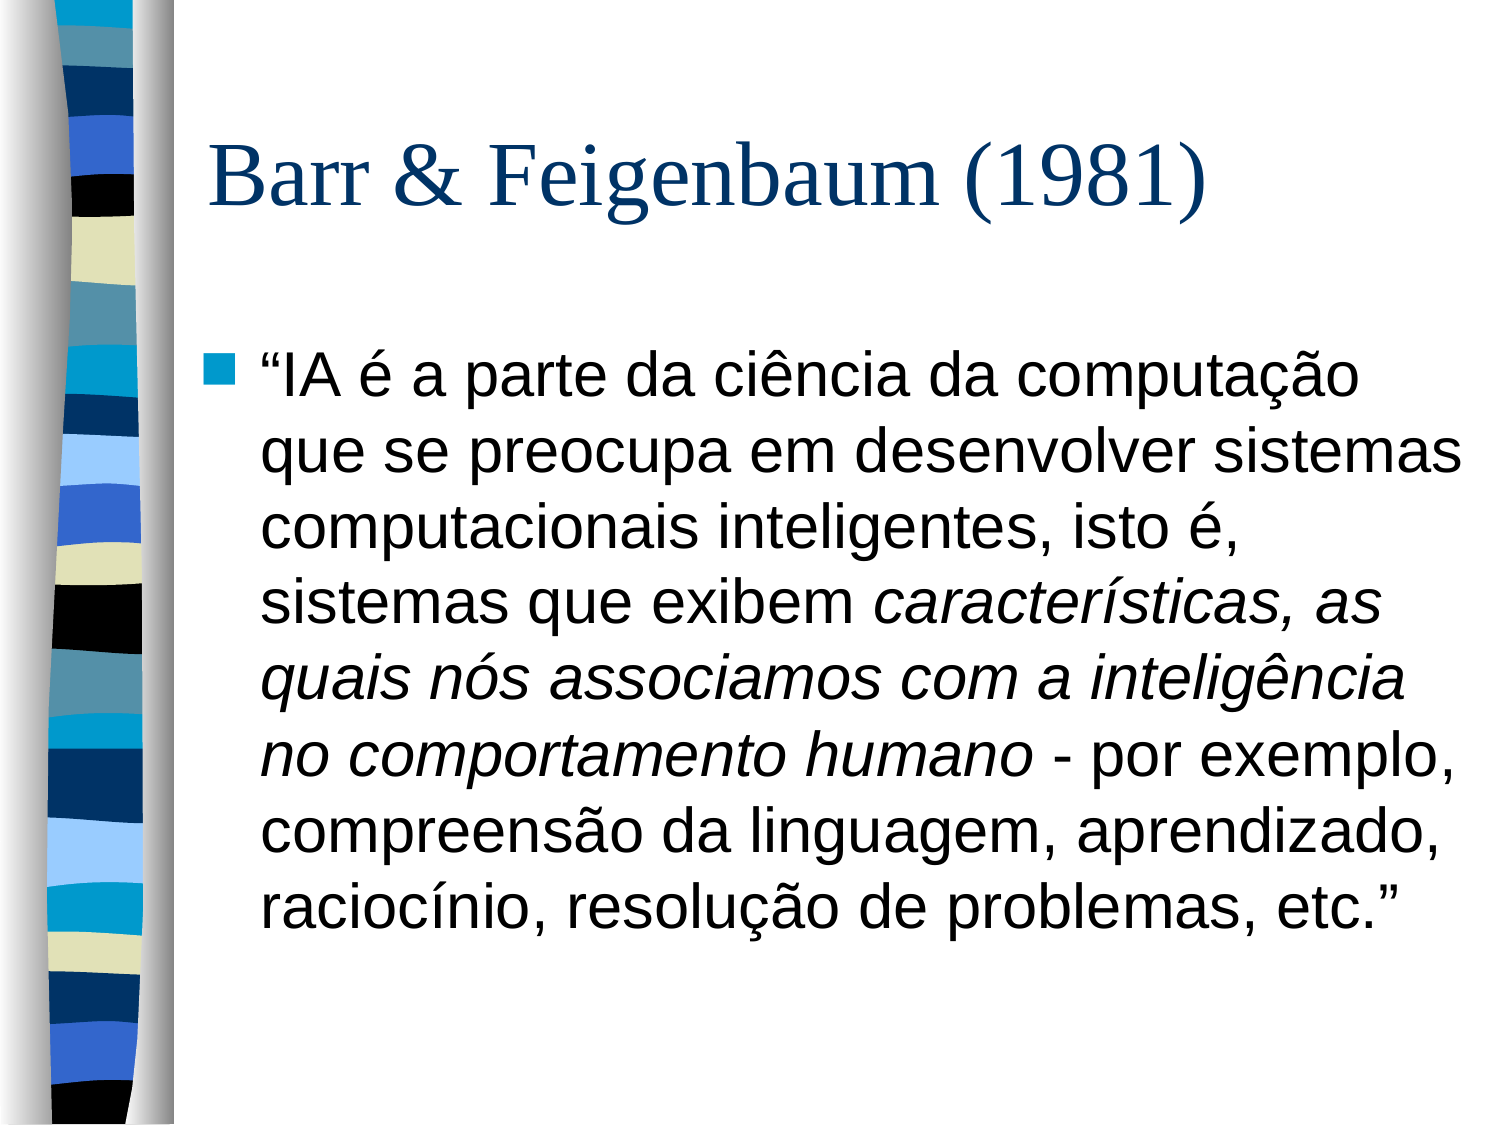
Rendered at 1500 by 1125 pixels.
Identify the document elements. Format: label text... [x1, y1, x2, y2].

list “IA é a parte da ciência da computação que se preocupa em desenvolver sistemas computacionais inteligentes, isto é, sistemas que exibem características, as quais nós associamos com a inteligência no comportamento humano - por exemplo, compreensão da linguagem, aprendizado, raciocínio, resolução de problemas, etc.” [192, 324, 1500, 1000]
title Barr & Feigenbaum (1981) [192, 74, 1468, 263]
